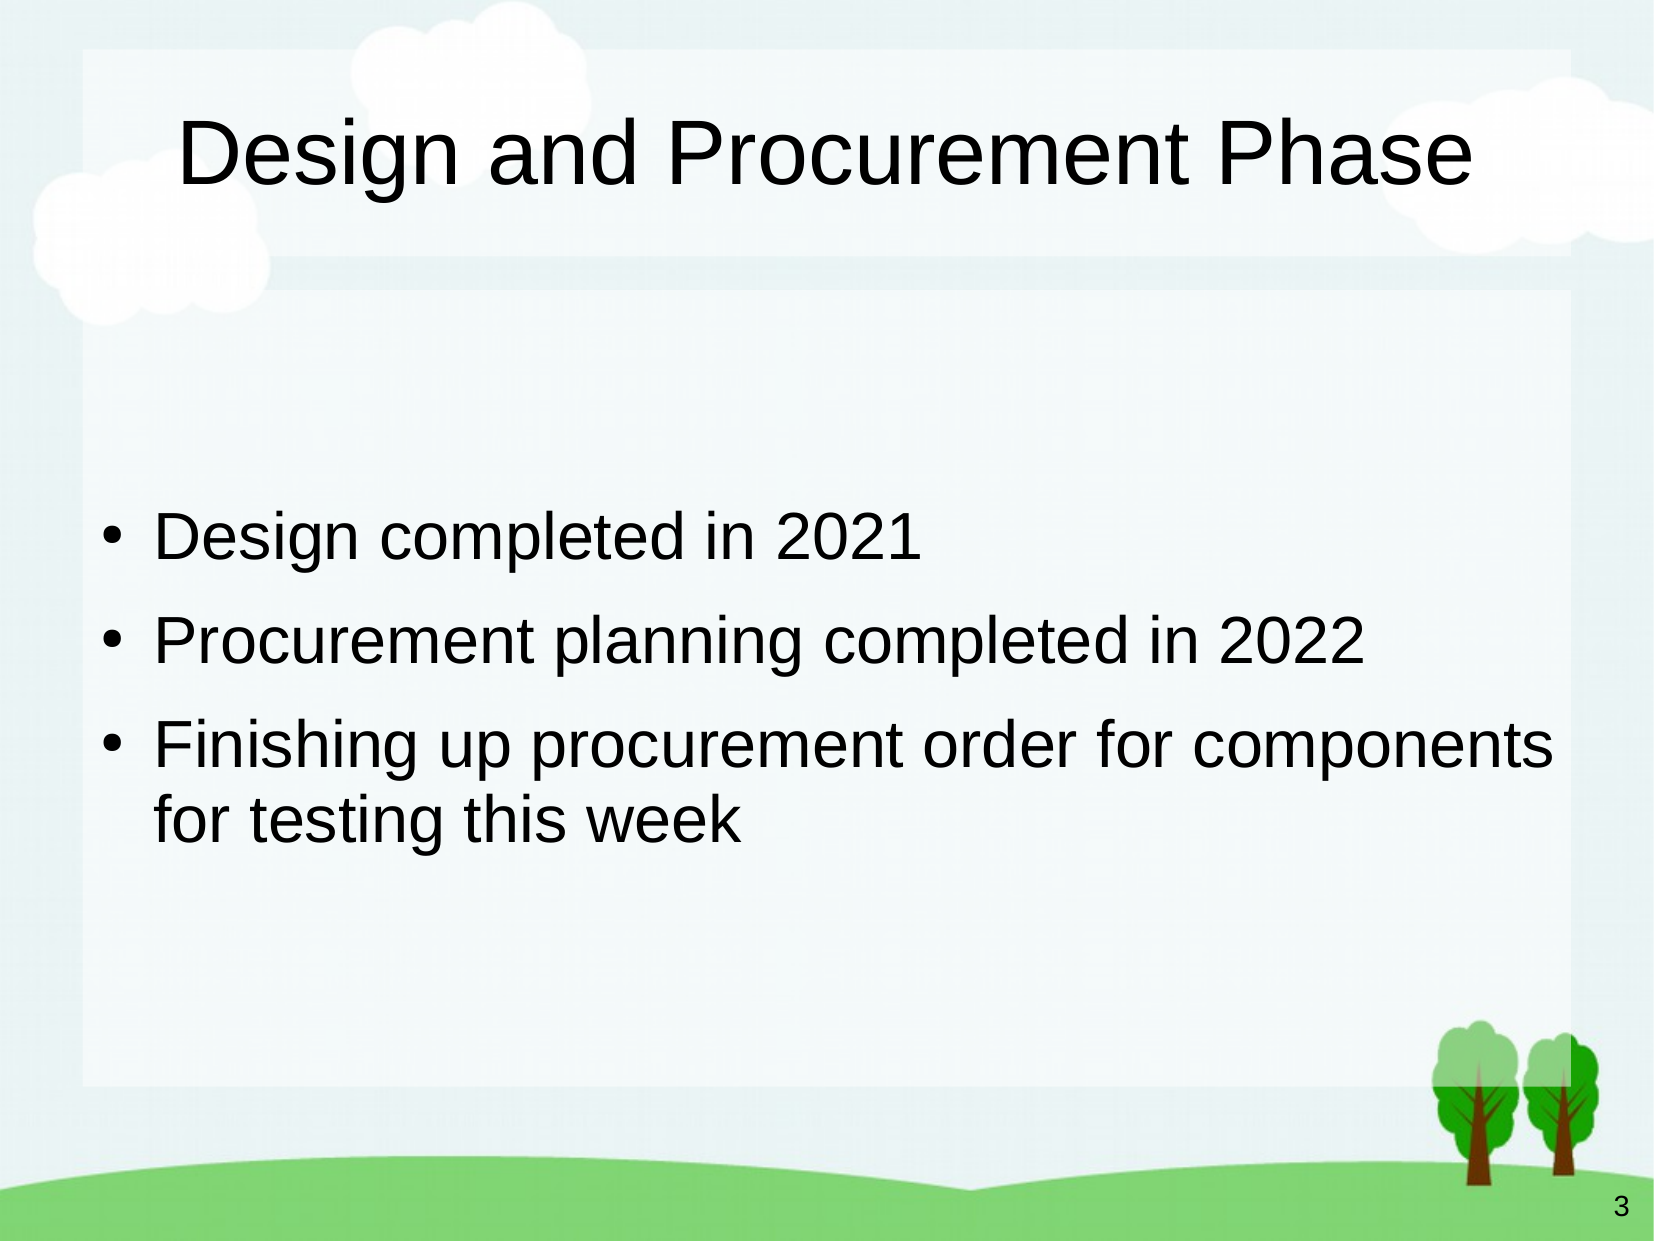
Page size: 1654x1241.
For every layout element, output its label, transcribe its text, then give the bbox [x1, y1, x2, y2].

list Design completed in 2021 Procurement planning completed in 2022 Finishing up procurement order for components for testing this week [82, 290, 1571, 1087]
picture [0, 0, 1654, 1241]
title Design and Procurement Phase [82, 49, 1571, 257]
